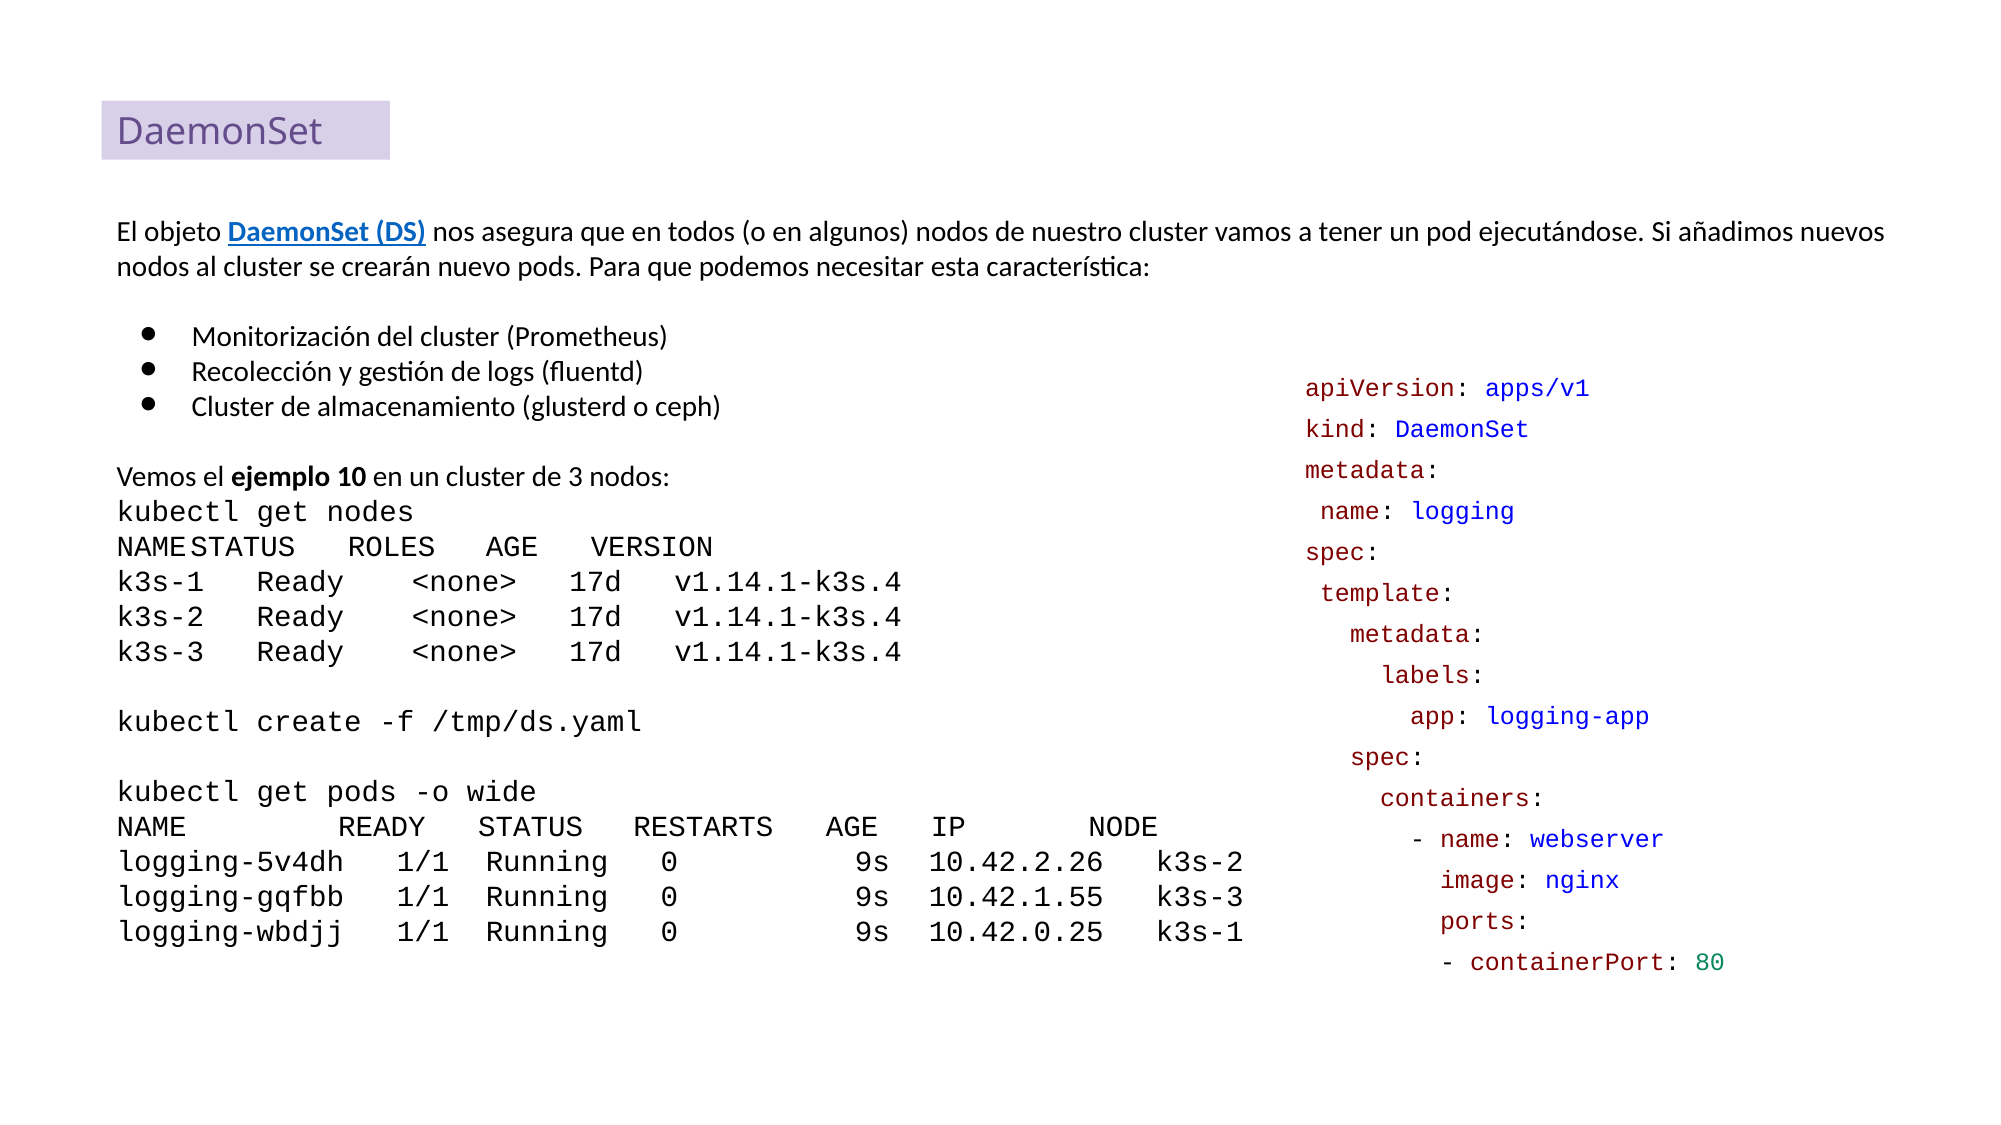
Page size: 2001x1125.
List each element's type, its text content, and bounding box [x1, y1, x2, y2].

text_box apiVersion: apps/v1 kind: DaemonSet metadata: name: logging spec: template: metadata: labels: app: logging-app spec: containers: - name: webserver image: nginx ports: - containerPort: 80 [1290, 345, 1954, 1021]
text_box DaemonSet [101, 100, 390, 160]
text_box El objeto DaemonSet (DS) nos asegura que en todos (o en algunos) nodos de nuestro cluster vamos a tener un pod ejecutándose. Si añadimos nuevos nodos al cluster se crearán nuevo pods. Para que podemos necesitar esta característica: Monitorización del cluster (Prometheus) Recolección y gestión de logs (fluentd) Cluster de almacenamiento (glusterd o ceph) Vemos el ejemplo 10 en un cluster de 3 nodos: kubectl get nodes NAME STATUS ROLES AGE VERSION k3s-1 Ready <none> 17d v1.14.1-k3s.4 k3s-2 Ready <none> 17d v1.14.1-k3s.4 k3s-3 Ready <none> 17d v1.14.1-k3s.4 kubectl create -f /tmp/ds.yaml kubectl get pods -o wide NAME READY STATUS RESTARTS AGE IP NODE logging-5v4dh 1/1 Running 0 9s 10.42.2.26 k3s-2 logging-gqfbb 1/1 Running 0 9s 10.42.1.55 k3s-3 logging-wbdjj 1/1 Running 0 9s 10.42.0.25 k3s-1 [101, 205, 1977, 418]
